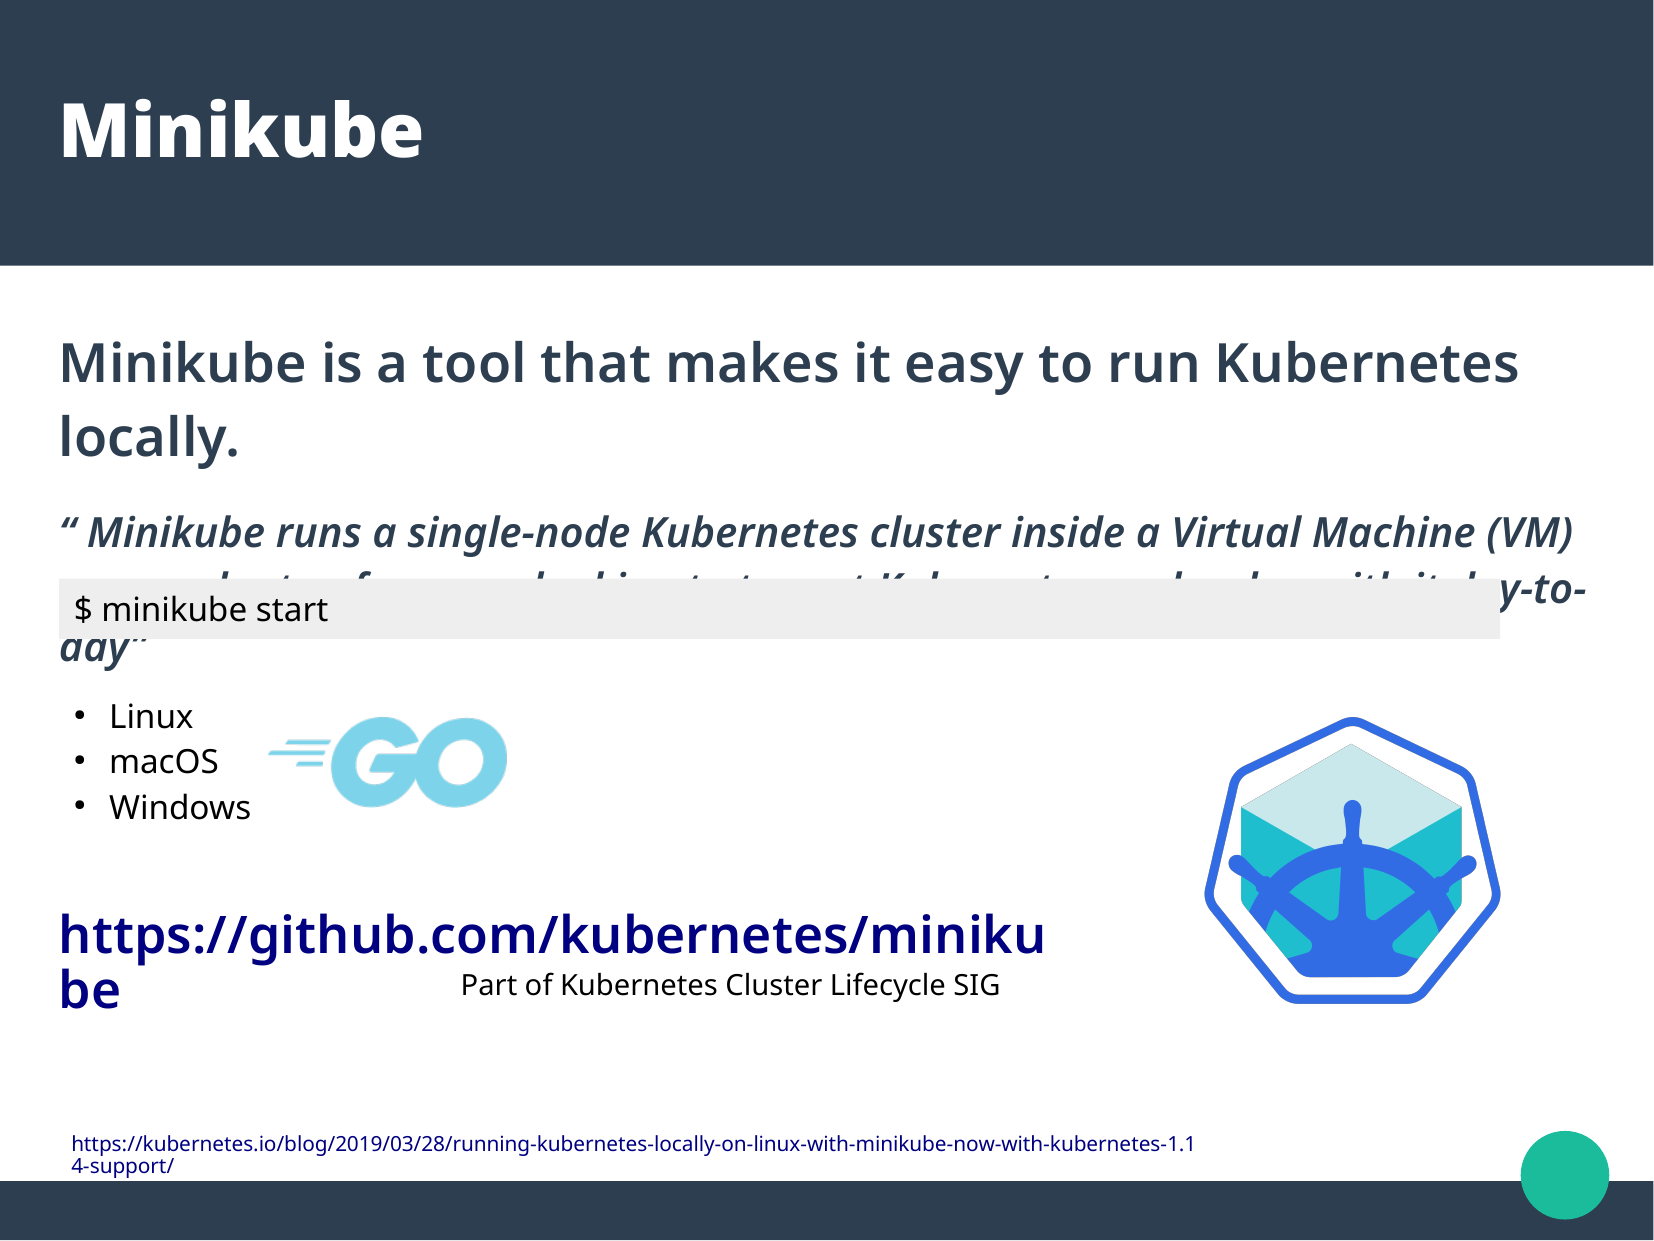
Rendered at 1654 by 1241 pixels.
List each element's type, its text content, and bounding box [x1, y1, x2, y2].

title Minikube [59, 49, 1595, 207]
text_box $ minikube start [59, 578, 1501, 638]
text_box https://github.com/kubernetes/minikube [59, 897, 1058, 969]
picture [1204, 717, 1501, 1004]
text_box https://kubernetes.io/blog/2019/03/28/running-kubernetes-locally-on-linux-with-minikube-now-with-kubernetes-1.14-support/ [56, 1122, 1217, 1164]
list Minikube is a tool that makes it easy to run Kubernetes locally. “ Minikube runs a single-node Kubernetes cluster inside a Virtual Machine (VM) on your laptop for users looking to try out Kubernetes or develop with it day-to-day” [59, 324, 1595, 1152]
text_box Linux macOS Windows [59, 685, 591, 827]
picture [267, 716, 508, 808]
text_box Part of Kubernetes Cluster Lifecycle SIG [259, 956, 1016, 1014]
